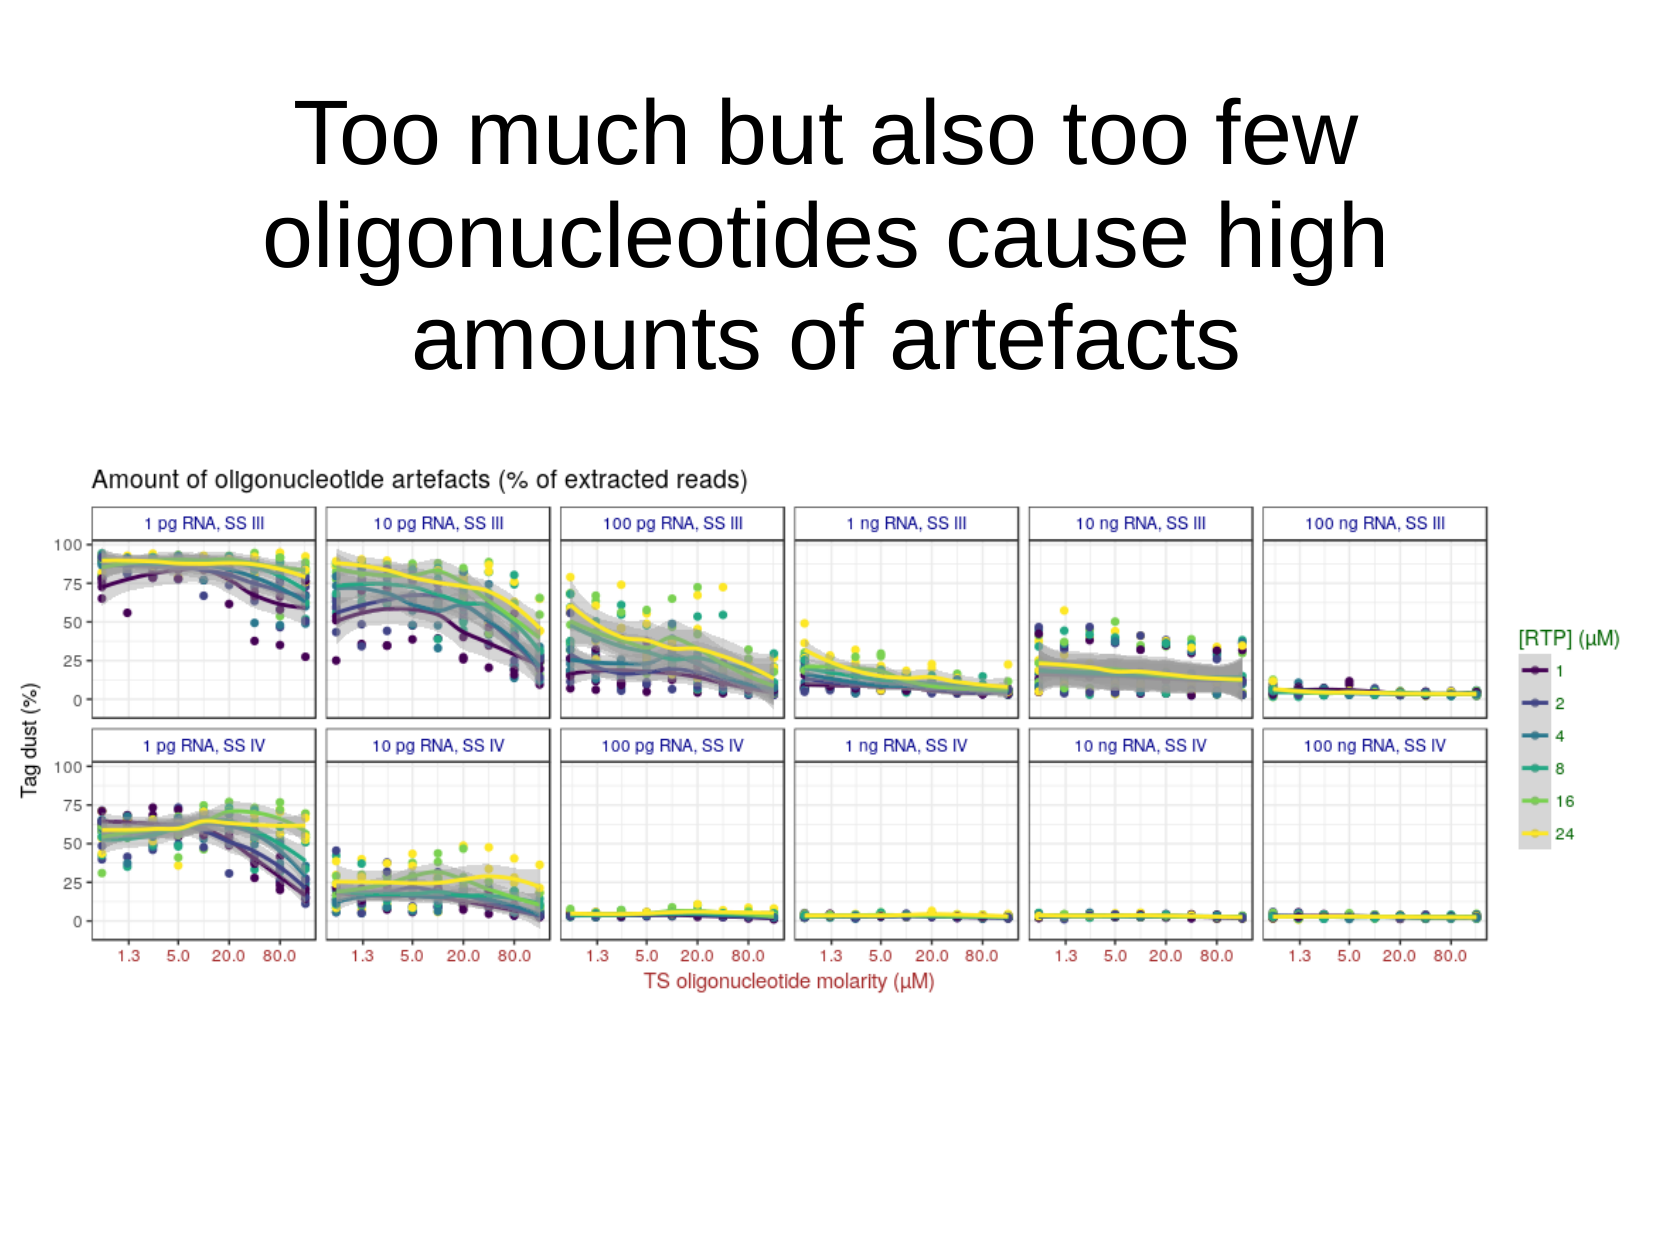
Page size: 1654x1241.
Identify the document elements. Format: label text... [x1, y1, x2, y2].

title Too much but also too few oligonucleotides cause high amounts of artefacts [82, 81, 1571, 390]
picture [11, 460, 1642, 1004]
